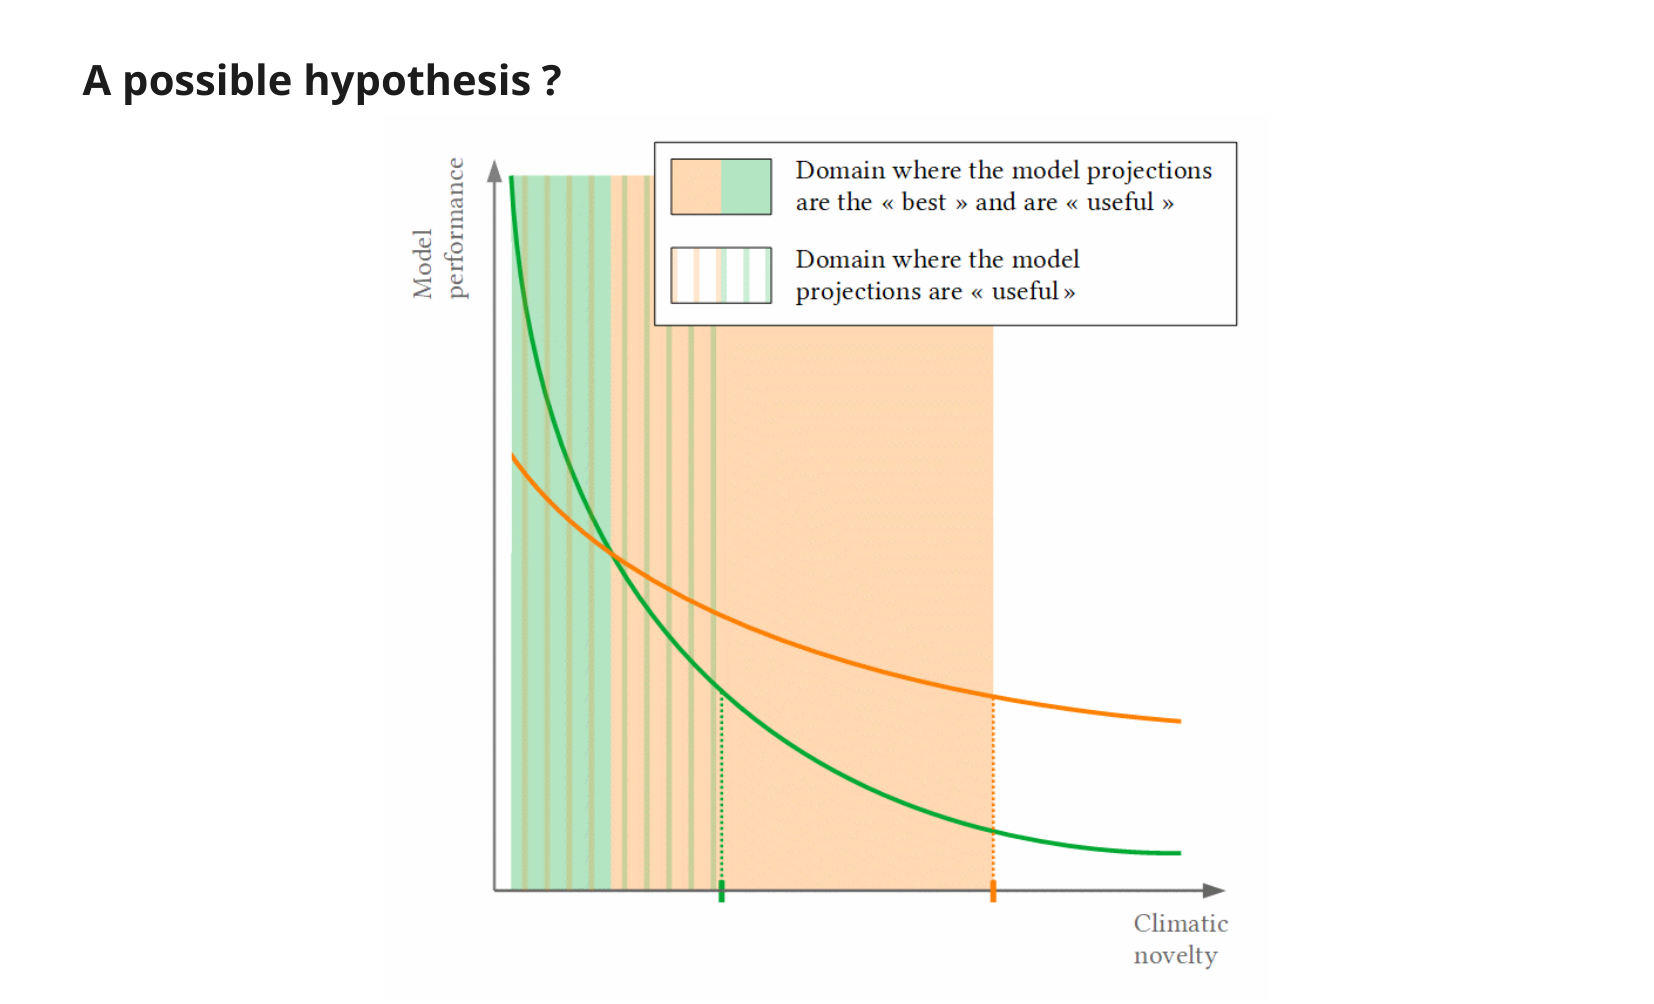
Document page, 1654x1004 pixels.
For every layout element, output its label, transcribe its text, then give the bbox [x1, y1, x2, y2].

text_box A possible hypothesis ? [82, 51, 1571, 130]
picture [383, 114, 1270, 1001]
